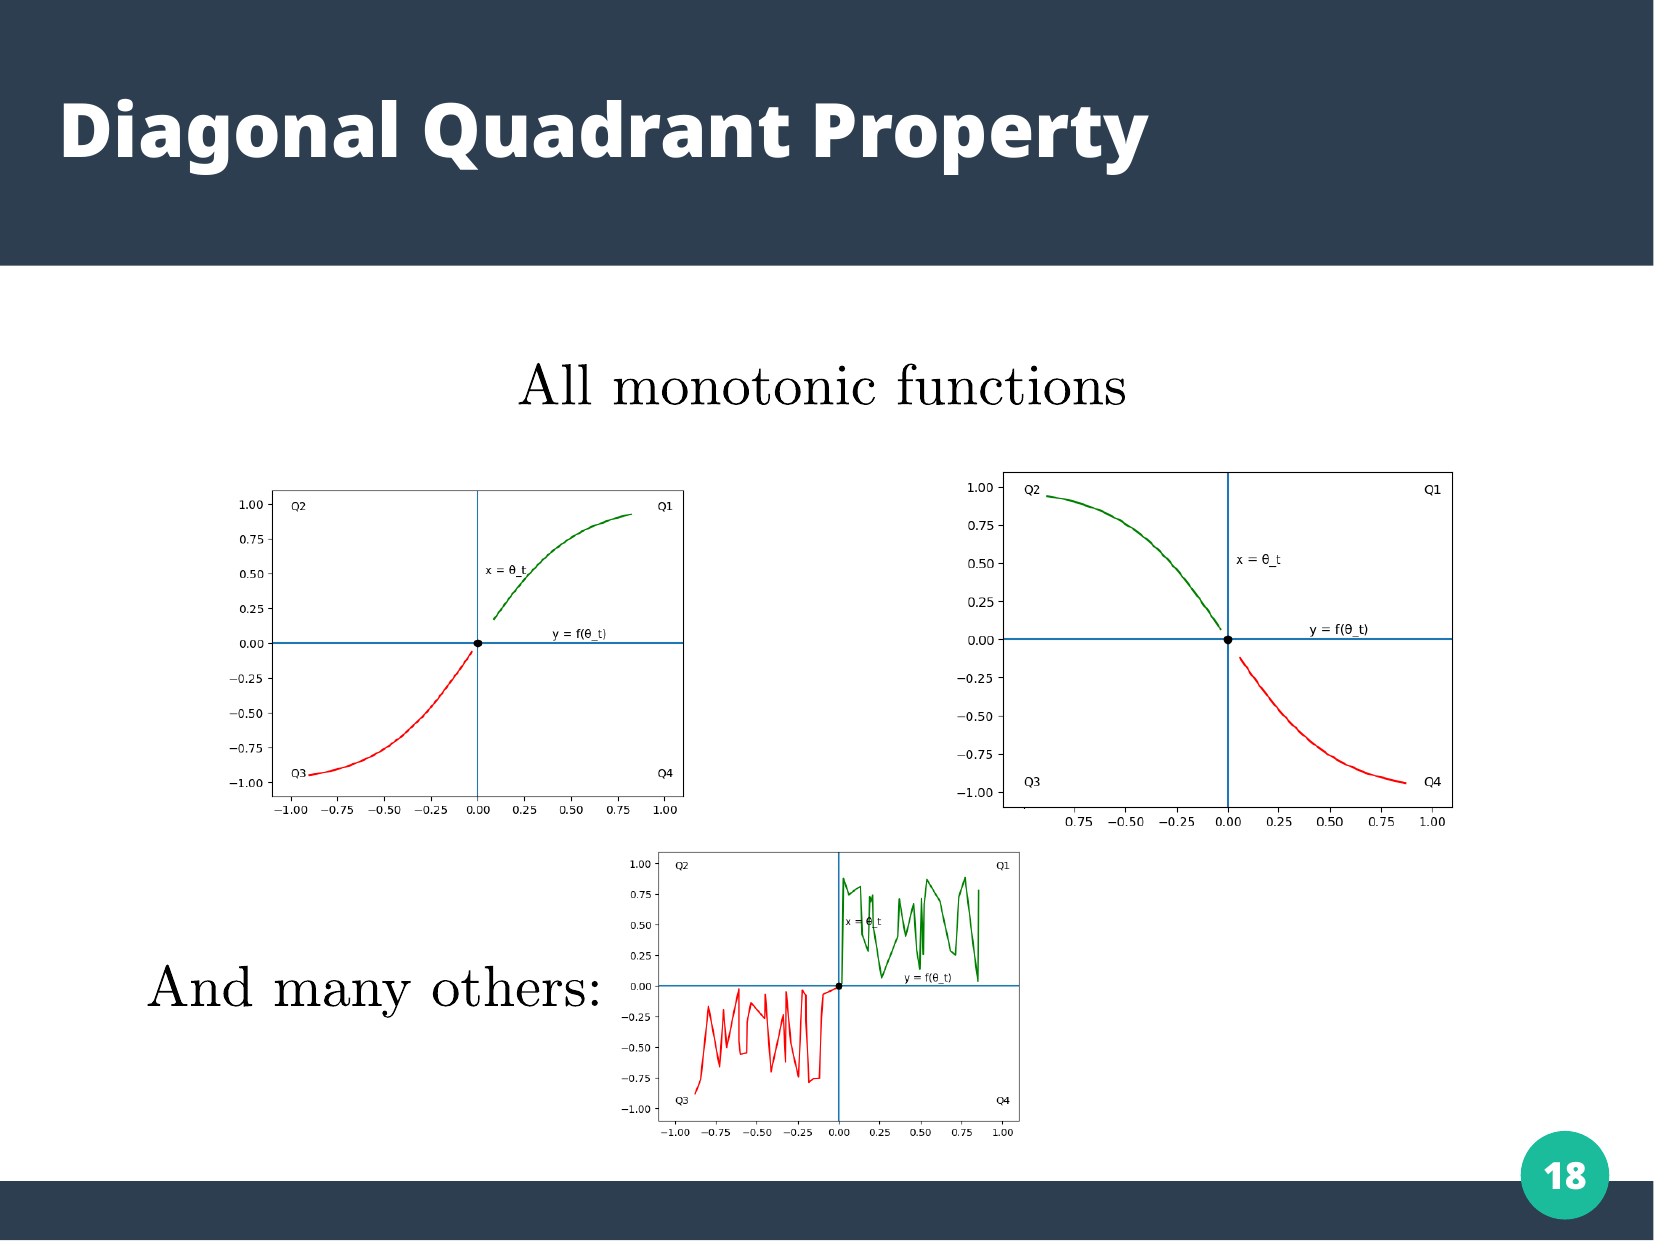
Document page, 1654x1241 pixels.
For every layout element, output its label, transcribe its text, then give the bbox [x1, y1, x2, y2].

title Diagonal Quadrant Property [59, 49, 1595, 207]
picture [516, 362, 1126, 406]
picture [143, 419, 1510, 1159]
